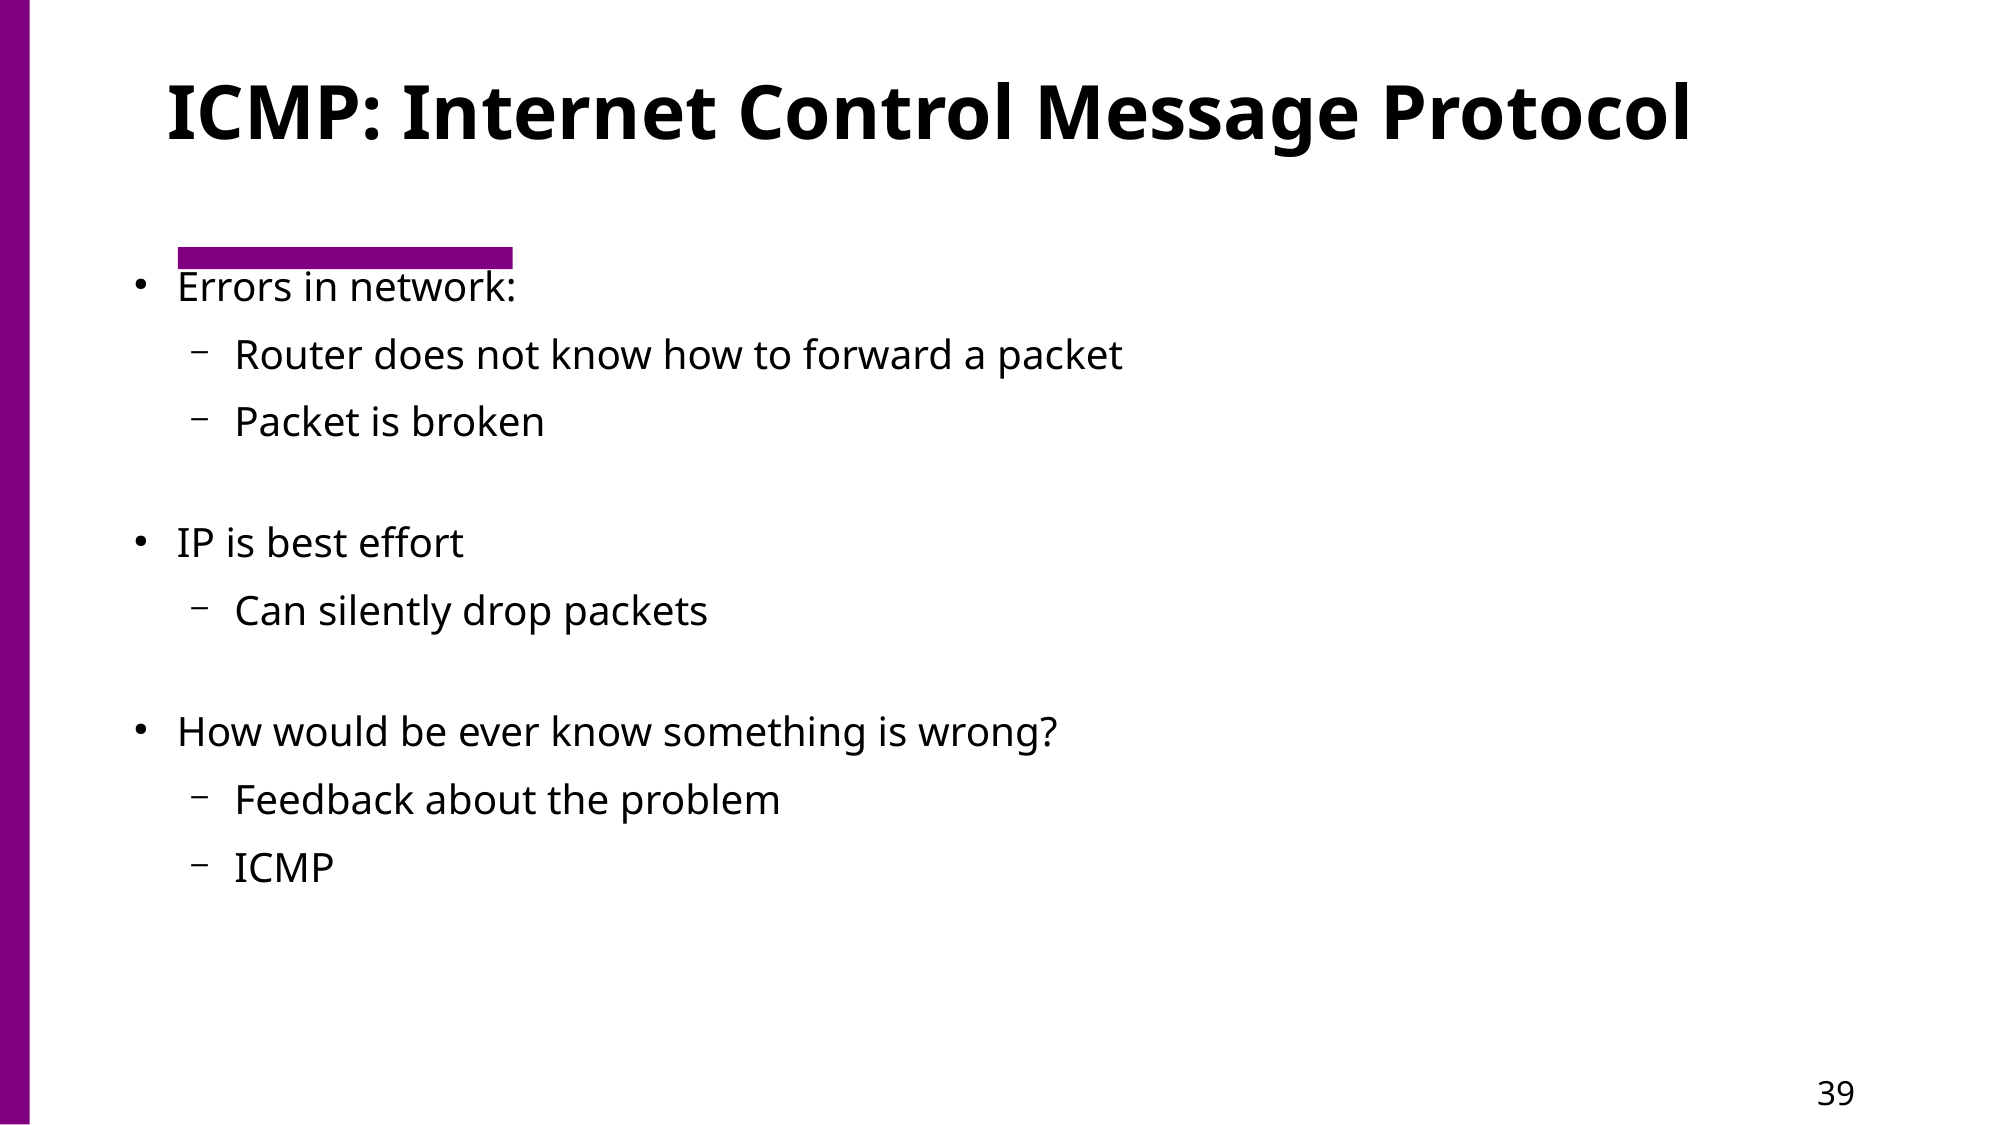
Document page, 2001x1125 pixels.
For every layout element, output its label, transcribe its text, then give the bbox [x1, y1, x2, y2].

title ICMP: Internet Control Message Protocol [116, 37, 1894, 182]
list Errors in network: Router does not know how to forward a packet Packet is broken IP is best effort Can silently drop packets How would be ever know something is wrong? Feedback about the problem ICMP [104, 253, 1816, 1016]
